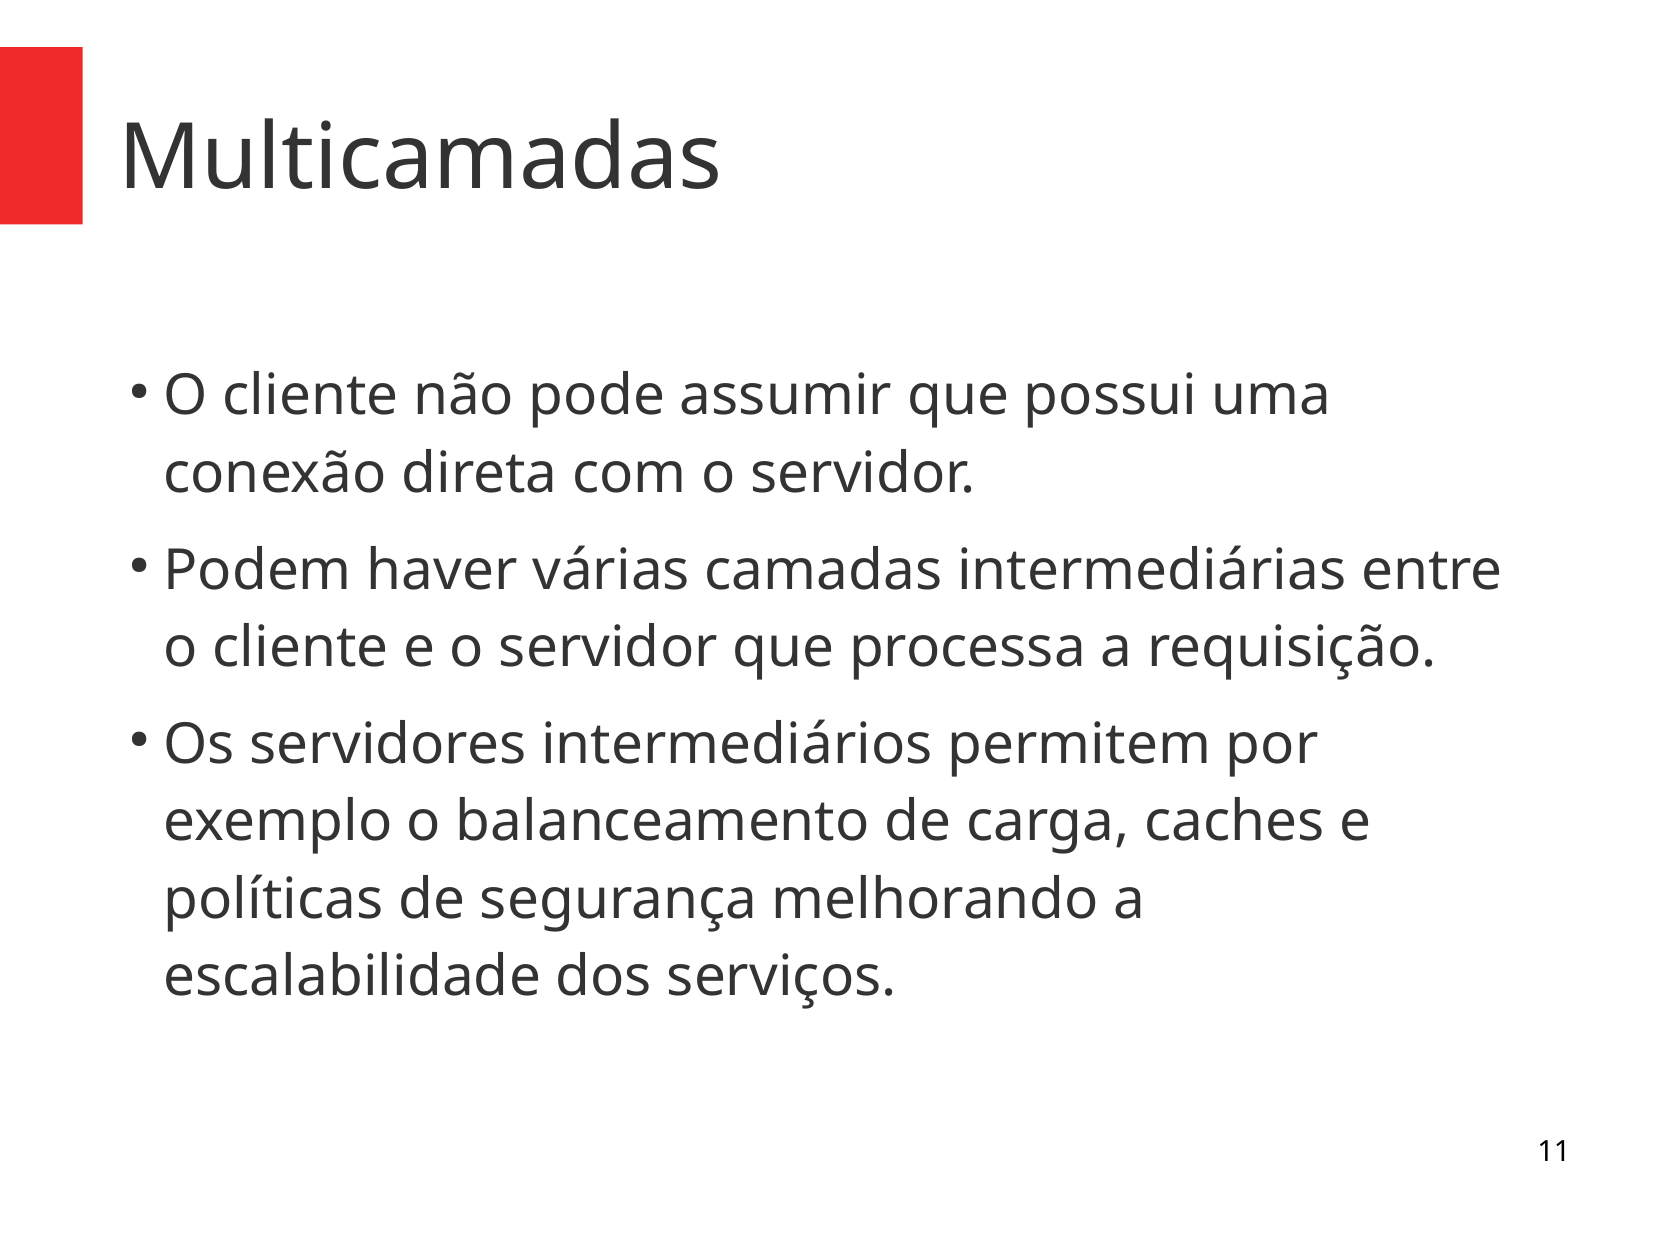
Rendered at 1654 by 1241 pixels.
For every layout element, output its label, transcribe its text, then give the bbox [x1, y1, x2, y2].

list O cliente não pode assumir que possui uma conexão direta com o servidor. Podem haver várias camadas intermediárias entre o cliente e o servidor que processa a requisição. Os servidores intermediários permitem por exemplo o balanceamento de carga, caches e políticas de segurança melhorando a escalabilidade dos serviços. [118, 354, 1536, 1074]
title Multicamadas [118, 49, 1571, 257]
